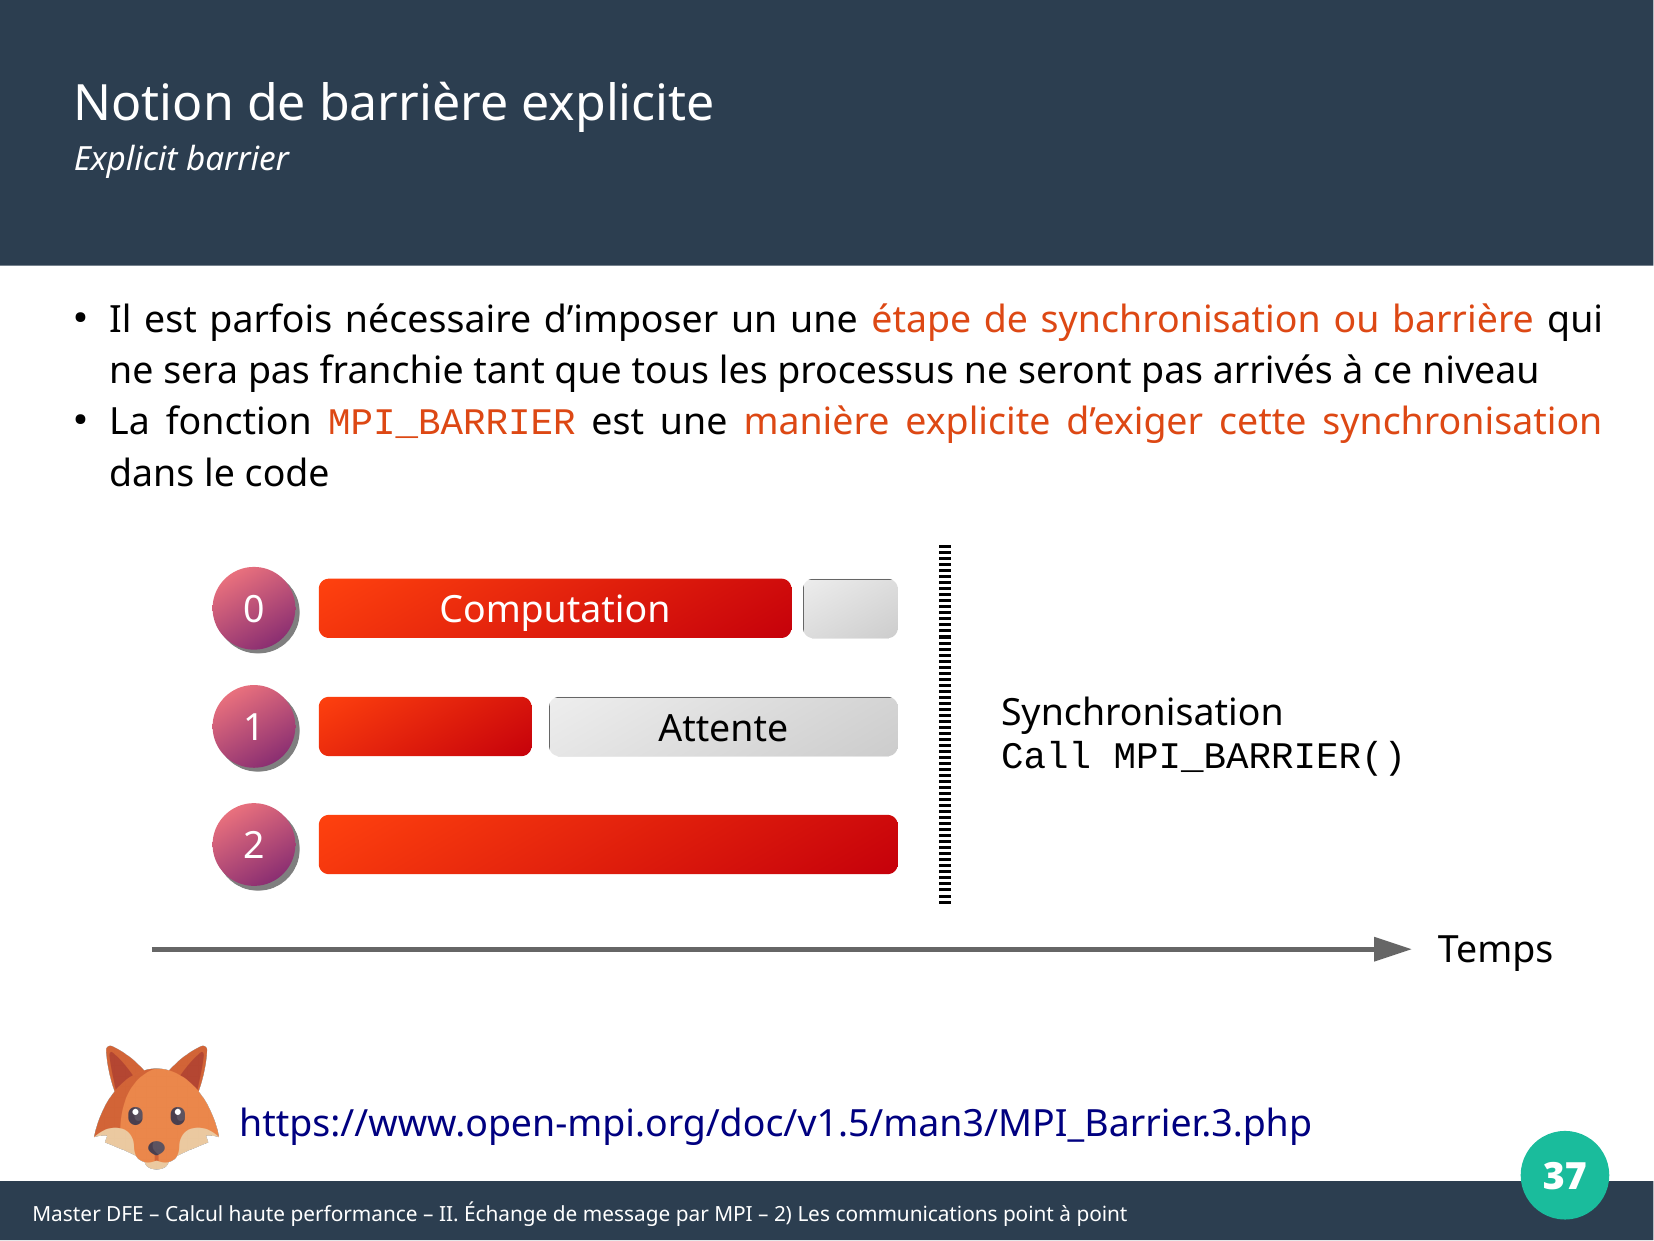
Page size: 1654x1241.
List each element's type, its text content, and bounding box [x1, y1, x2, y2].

text_box 0 [212, 566, 296, 650]
text_box [803, 578, 898, 639]
picture [94, 1045, 219, 1170]
text_box Il est parfois nécessaire d’imposer un une étape de synchronisation ou barrière qui ne sera pas franchie tant que tous les processus ne seront pas arrivés à ce niveau La fonction MPI_BARRIER est une manière explicite d’exiger cette synchronisation dans le code [59, 285, 1619, 547]
text_box Temps [1423, 915, 1589, 981]
text_box 2 [212, 803, 296, 886]
text_box Notion de barrière explicite Explicit barrier [59, 59, 1619, 256]
text_box Synchronisation Call MPI_BARRIER() [986, 678, 1542, 792]
text_box Attente [549, 696, 898, 757]
text_box https://www.open-mpi.org/doc/v1.5/man3/MPI_Barrier.3.php [224, 1088, 1489, 1158]
text_box [318, 814, 898, 875]
text_box Master DFE – Calcul haute performance – II. Échange de message par MPI – 2) Les communications point à point [17, 1191, 1436, 1235]
text_box [318, 696, 532, 757]
text_box Computation [318, 578, 792, 638]
text_box 1 [212, 685, 296, 768]
